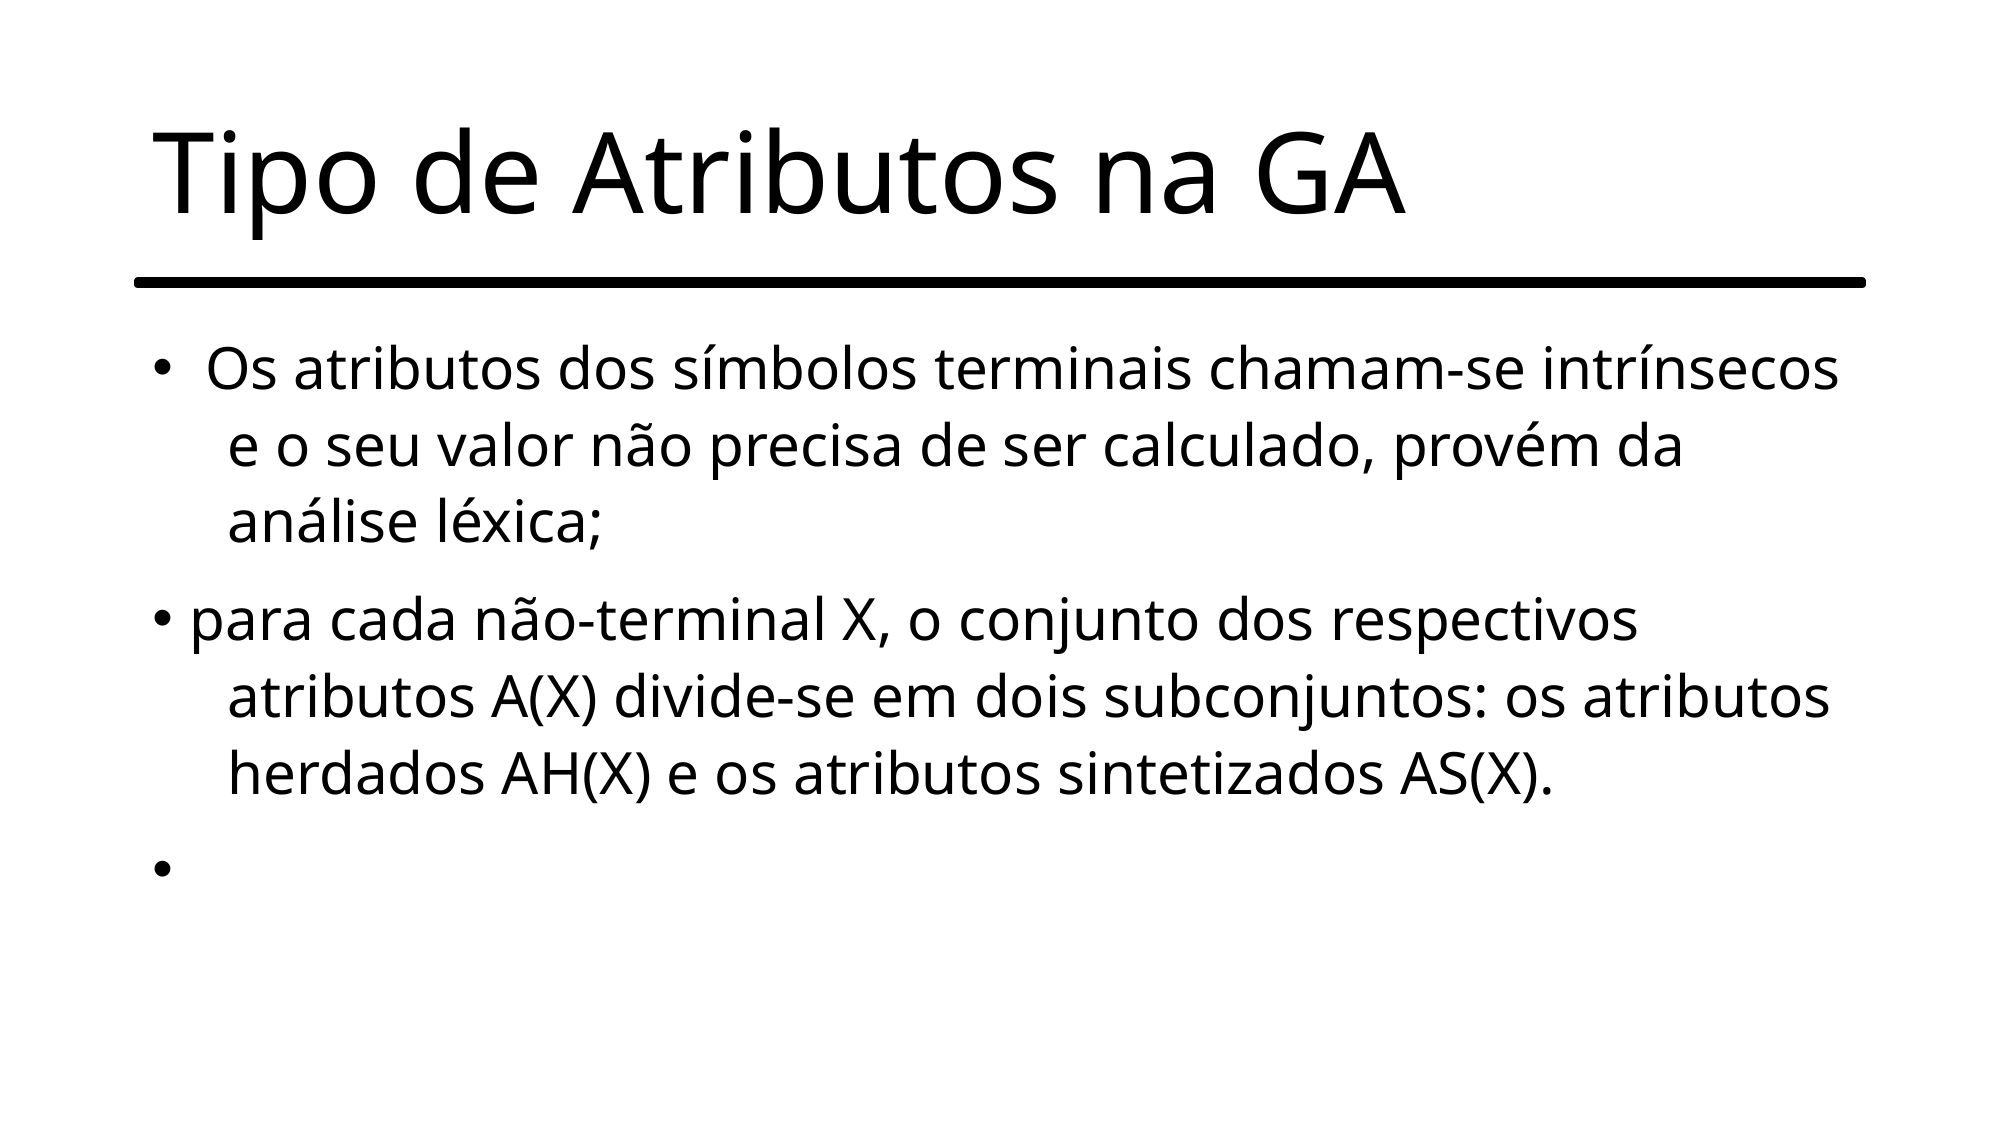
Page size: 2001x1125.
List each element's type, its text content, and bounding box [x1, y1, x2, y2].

list Os atributos dos símbolos terminais chamam-se intrínsecos e o seu valor não precisa de ser calculado, provém da análise léxica; para cada não-terminal X, o conjunto dos respectivos atributos A(X) divide-se em dois subconjuntos: os atributos herdados AH(X) e os atributos sintetizados AS(X). [137, 316, 1863, 1014]
title Tipo de Atributos na GA [137, 59, 1863, 278]
